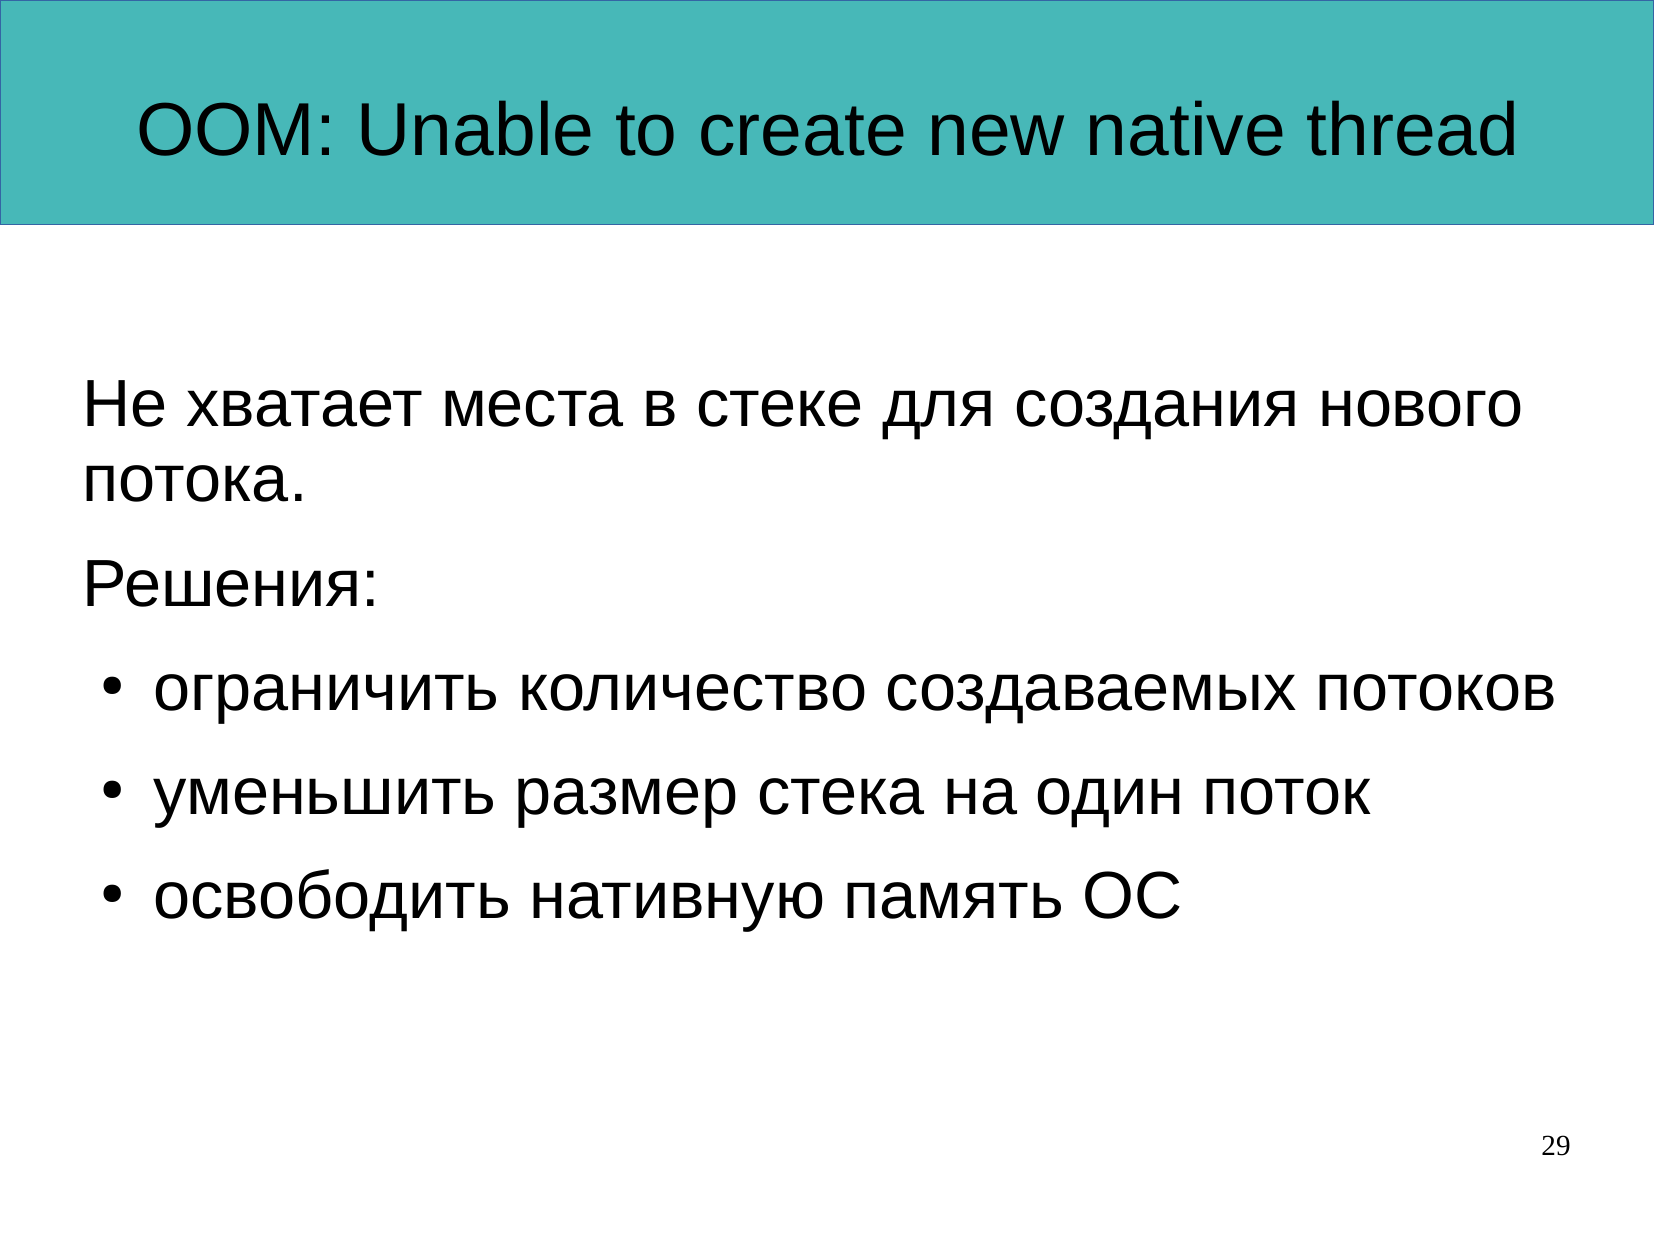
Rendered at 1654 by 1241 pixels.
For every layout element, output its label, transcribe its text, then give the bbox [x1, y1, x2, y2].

list Не хватает места в стеке для создания нового потока. Решения: ограничить количество создаваемых потоков уменьшить размер стека на один поток освободить нативную память ОС [82, 290, 1571, 1010]
title OOM: Unable to create new native thread [84, 58, 1573, 201]
